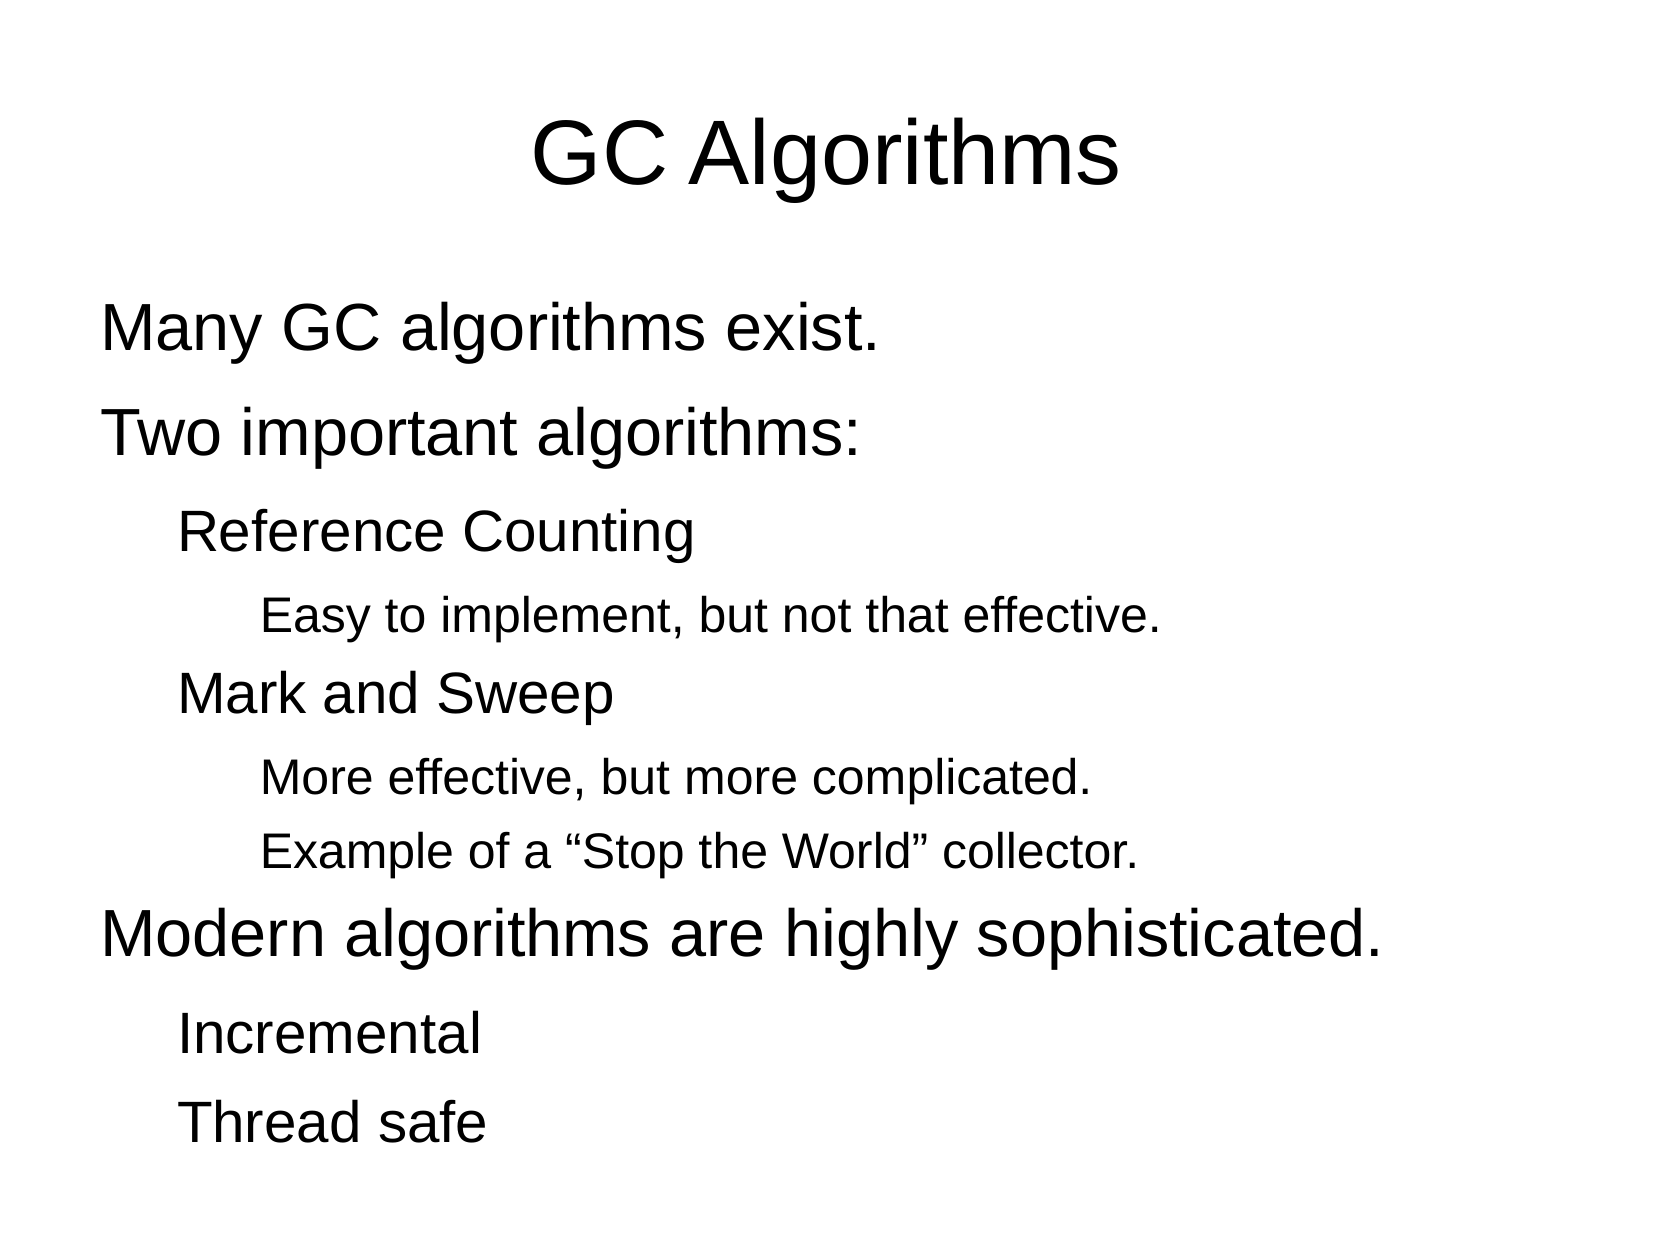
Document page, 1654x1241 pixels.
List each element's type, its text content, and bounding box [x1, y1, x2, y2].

title GC Algorithms [82, 56, 1571, 250]
list Many GC algorithms exist. Two important algorithms: Reference Counting Easy to implement, but not that effective. Mark and Sweep More effective, but more complicated. Example of a “Stop the World” collector. Modern algorithms are highly sophisticated. Incremental Thread safe [82, 290, 1571, 1154]
